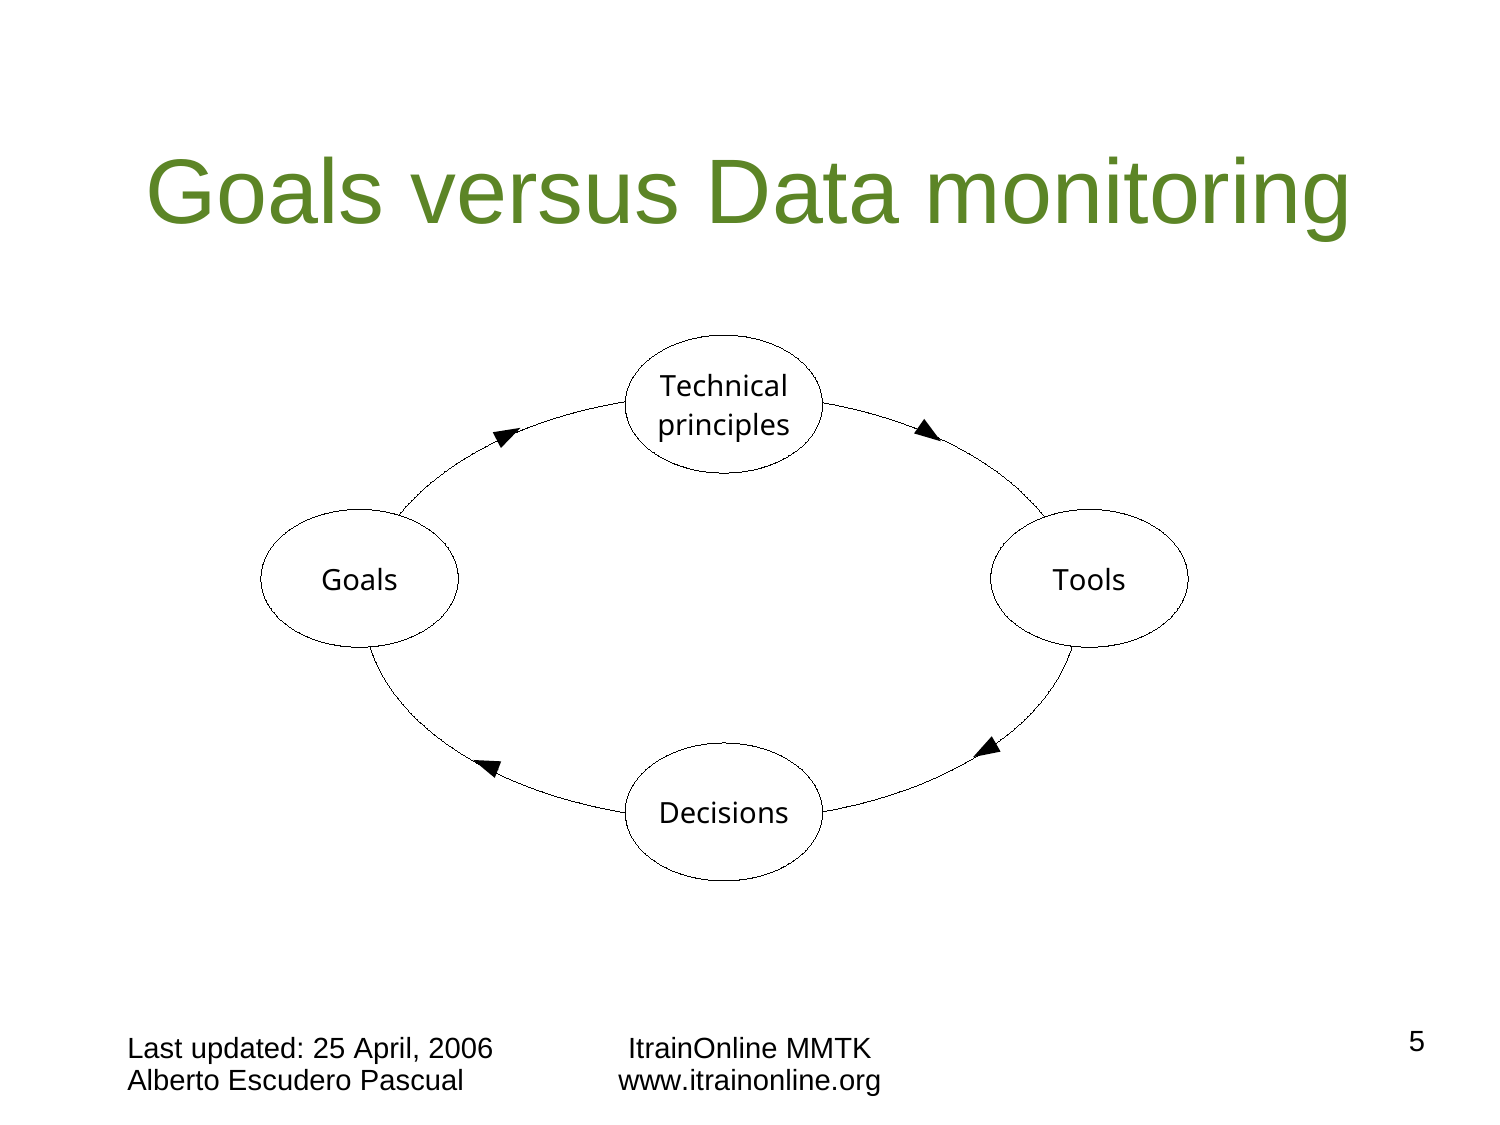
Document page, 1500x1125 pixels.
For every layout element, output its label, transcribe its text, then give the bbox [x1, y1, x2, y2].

text_box Decisions [625, 742, 823, 881]
text_box [370, 401, 1072, 813]
text_box Technical principles [625, 335, 823, 474]
text_box Tools [990, 509, 1189, 648]
text_box Goals versus Data monitoring [112, 100, 1388, 288]
text_box Goals [260, 509, 459, 648]
